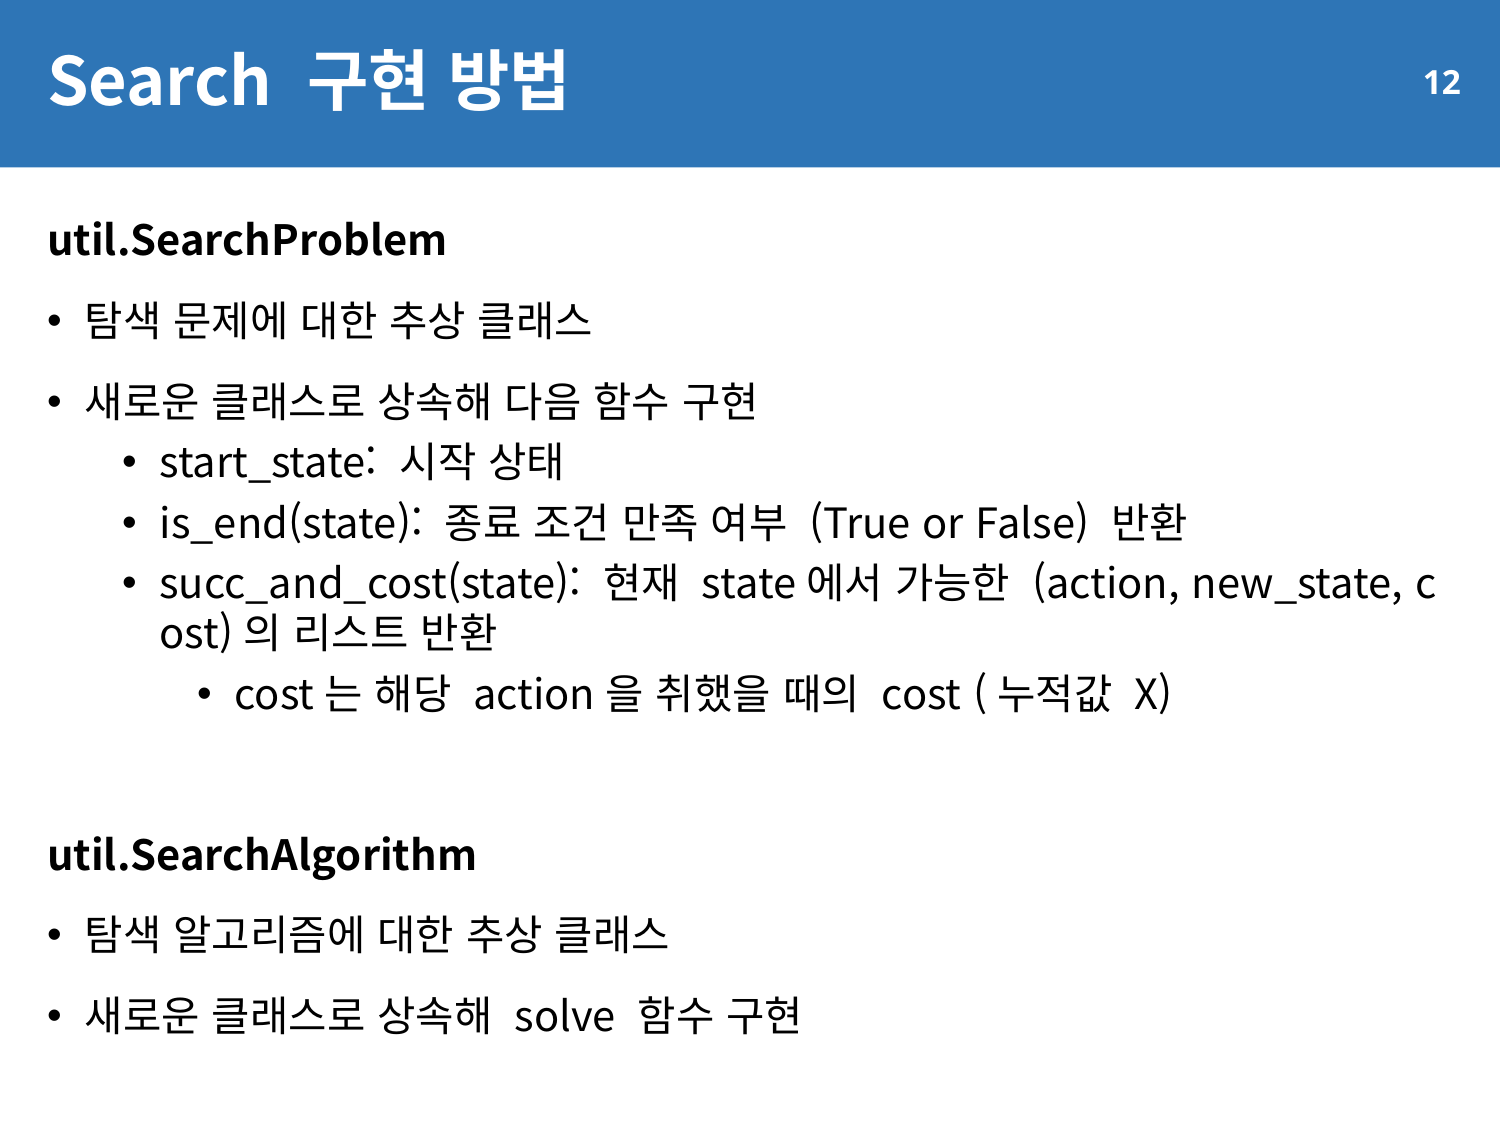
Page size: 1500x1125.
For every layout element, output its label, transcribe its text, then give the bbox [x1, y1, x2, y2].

list util.SearchProblem 탐색 문제에 대한 추상 클래스 새로운 클래스로 상속해 다음 함수 구현 start_state: 시작 상태 is_end(state): 종료 조건 만족 여부 (True or False) 반환 succ_and_cost(state): 현재 state에서 가능한 (action, new_state, cost)의 리스트 반환 cost는 해당 action을 취했을 때의 cost (누적값 X) util.SearchAlgorithm 탐색 알고리즘에 대한 추상 클래스 새로운 클래스로 상속해 solve 함수 구현 [32, 206, 1476, 1100]
title Search 구현 방법 [32, 20, 1476, 148]
slide_number <number> [1273, 53, 1476, 114]
